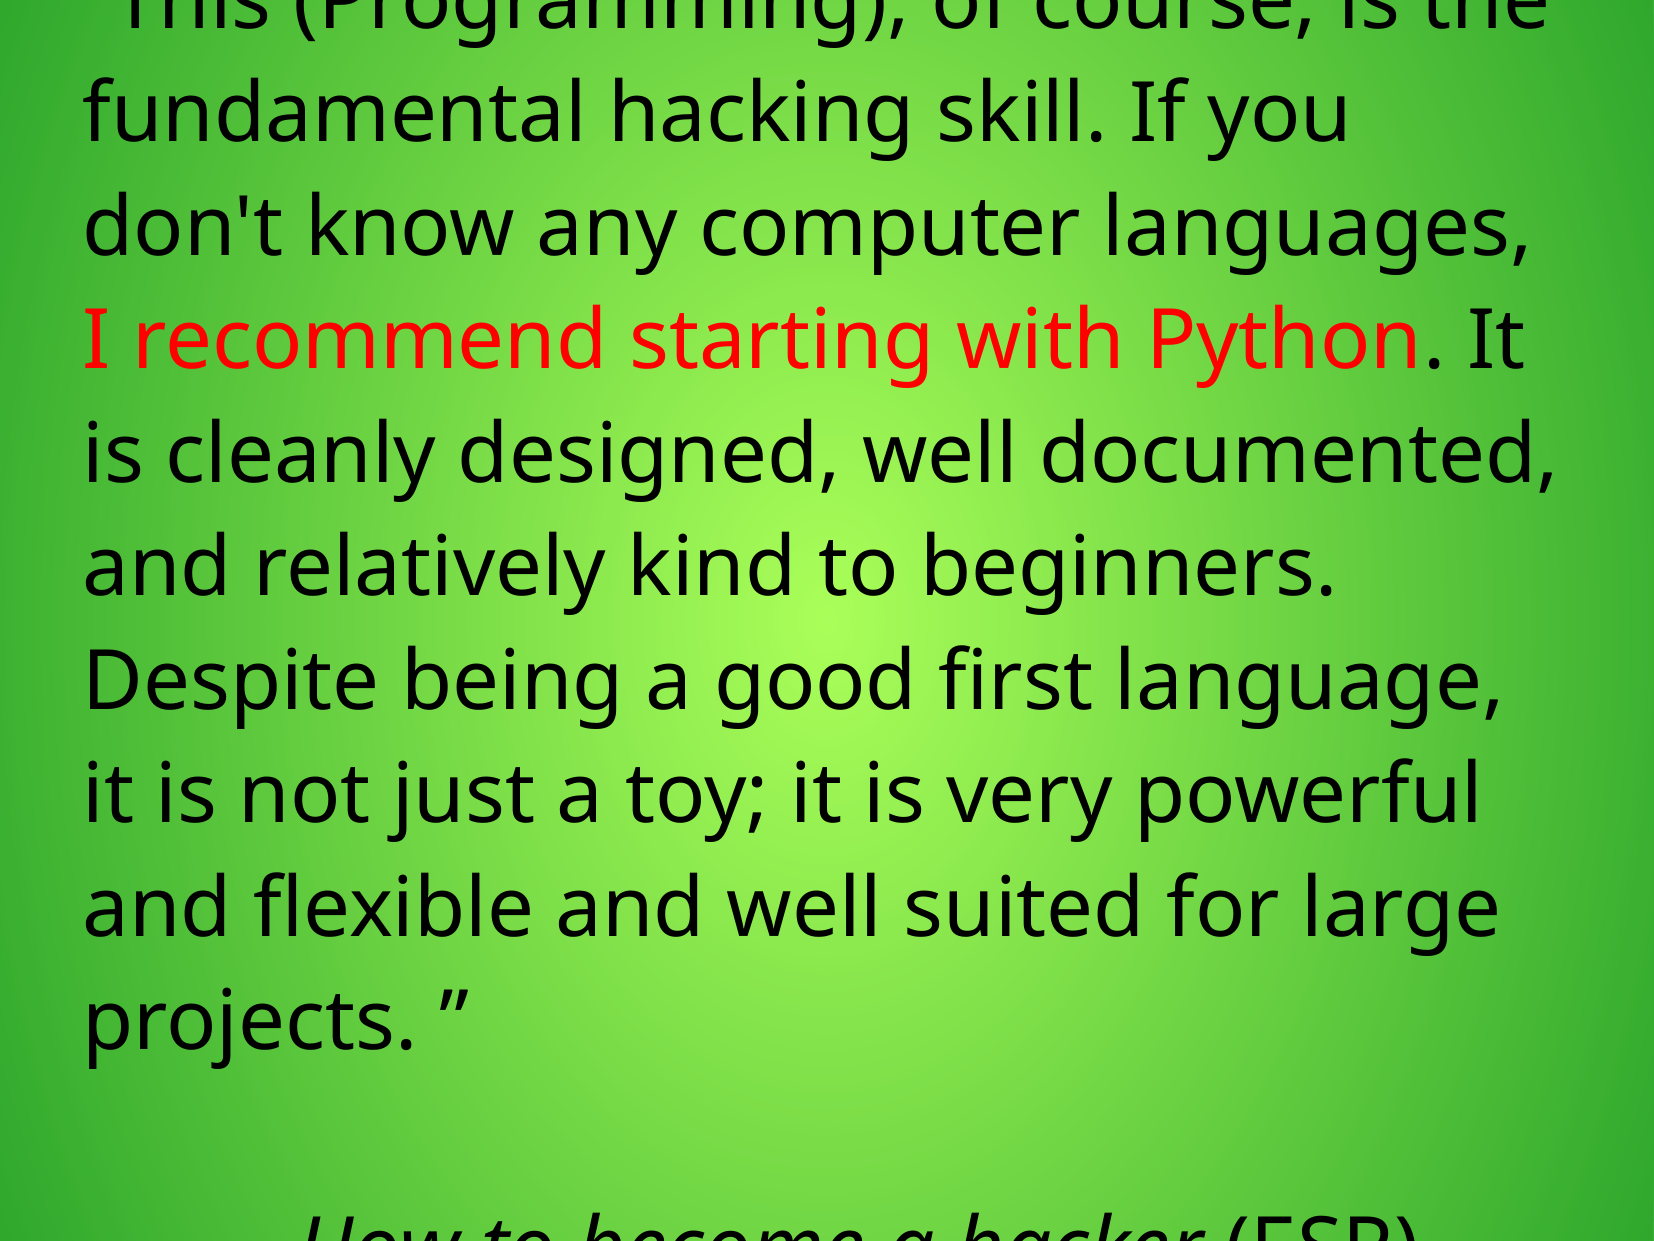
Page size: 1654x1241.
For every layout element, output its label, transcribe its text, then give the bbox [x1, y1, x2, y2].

subtitle “This (Programming), of course, is the fundamental hacking skill. If you don't know any computer languages, I recommend starting with Python. It is cleanly designed, well documented, and relatively kind to beginners. Despite being a good first language, it is not just a toy; it is very powerful and flexible and well suited for large projects. ” – How to become a hacker (ESR) [82, 140, 1571, 1101]
